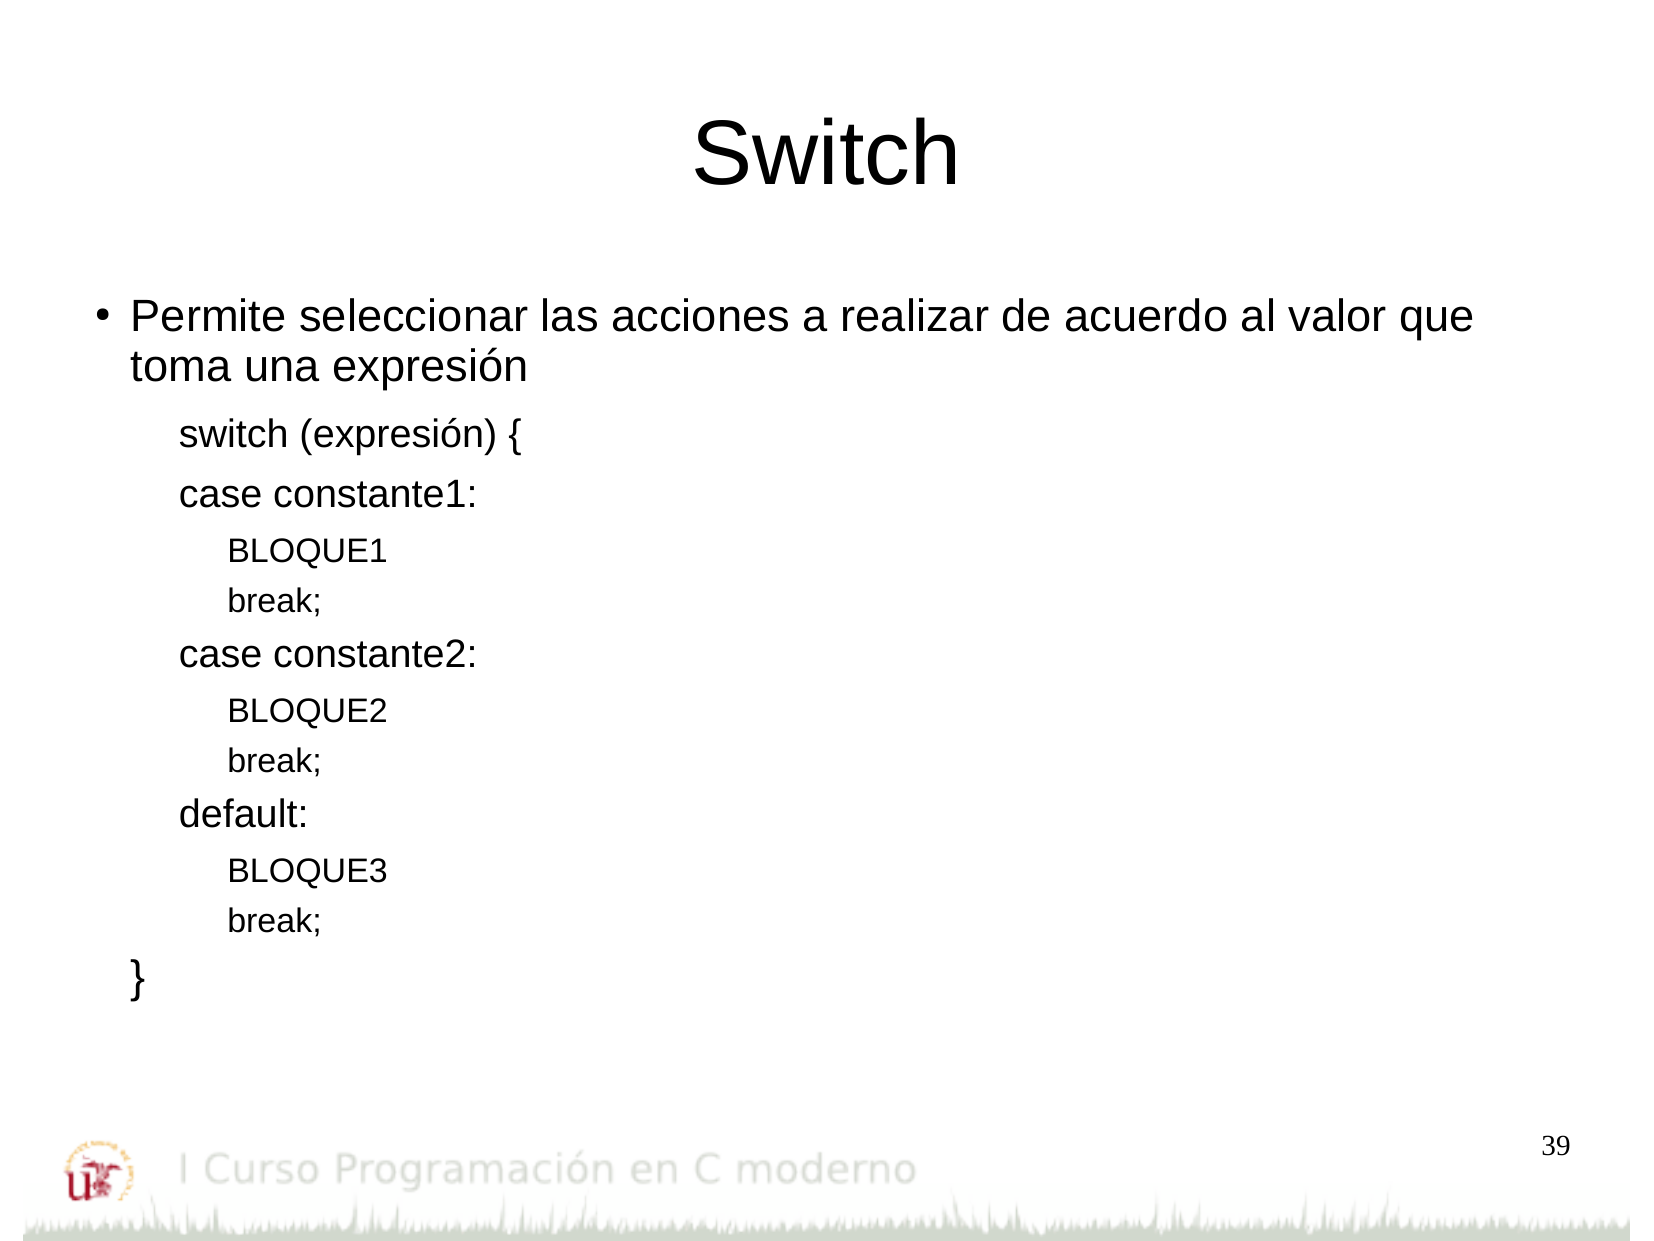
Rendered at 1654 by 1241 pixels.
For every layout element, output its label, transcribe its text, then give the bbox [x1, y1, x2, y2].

title Switch [82, 49, 1571, 257]
picture [23, 1136, 1630, 1241]
list Permite seleccionar las acciones a realizar de acuerdo al valor que toma una expresión switch (expresión) { case constante1: BLOQUE1 break; case constante2: BLOQUE2 break; default: BLOQUE3 break; } [82, 290, 1538, 1010]
